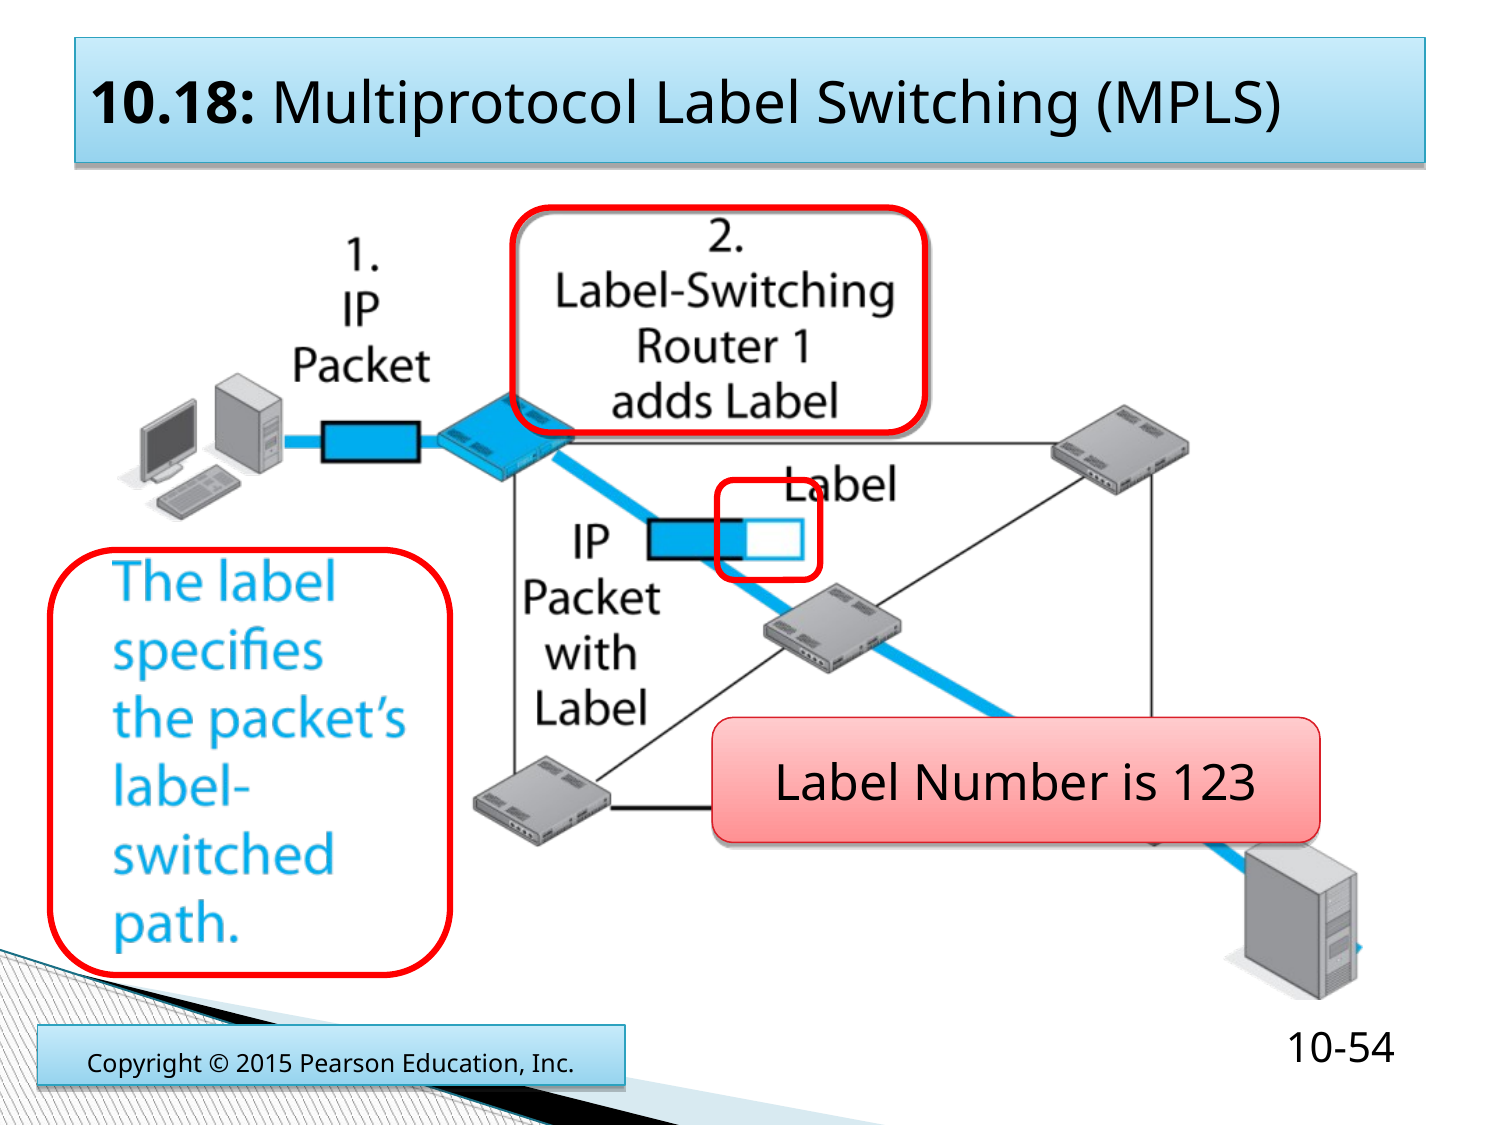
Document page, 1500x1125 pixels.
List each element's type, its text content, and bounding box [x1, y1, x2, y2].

picture [112, 554, 446, 971]
picture [453, 440, 462, 445]
picture [516, 211, 921, 429]
title 10.18: Multiprotocol Label Switching (MPLS) [75, 37, 1425, 163]
picture [0, 209, 1363, 1125]
slide_number 10-<number> [1149, 1025, 1410, 1085]
text_box Label Number is 123 [712, 717, 1321, 843]
footer Copyright © 2015 Pearson Education, Inc. [37, 1025, 625, 1085]
